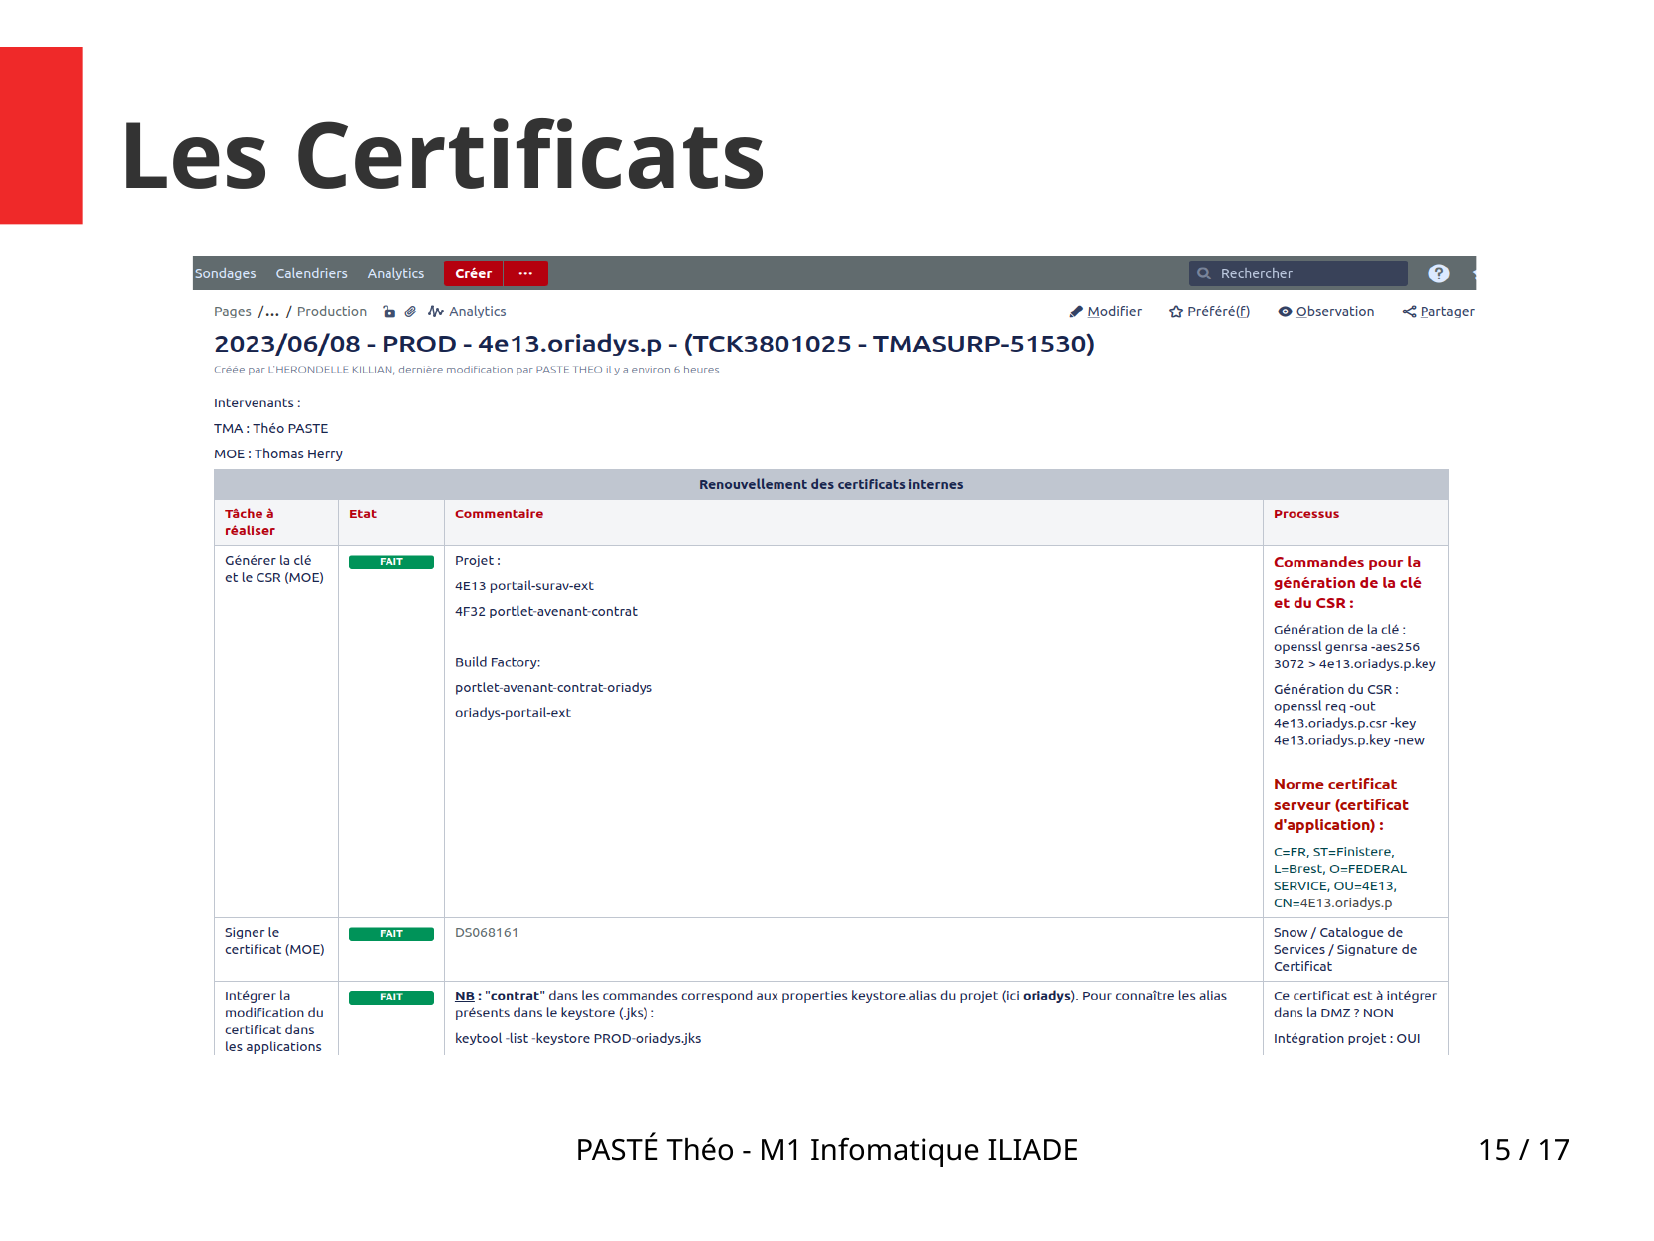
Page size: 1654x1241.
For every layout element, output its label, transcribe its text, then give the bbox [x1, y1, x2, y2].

picture [192, 256, 1477, 1055]
title Les Certificats [118, 49, 1571, 257]
